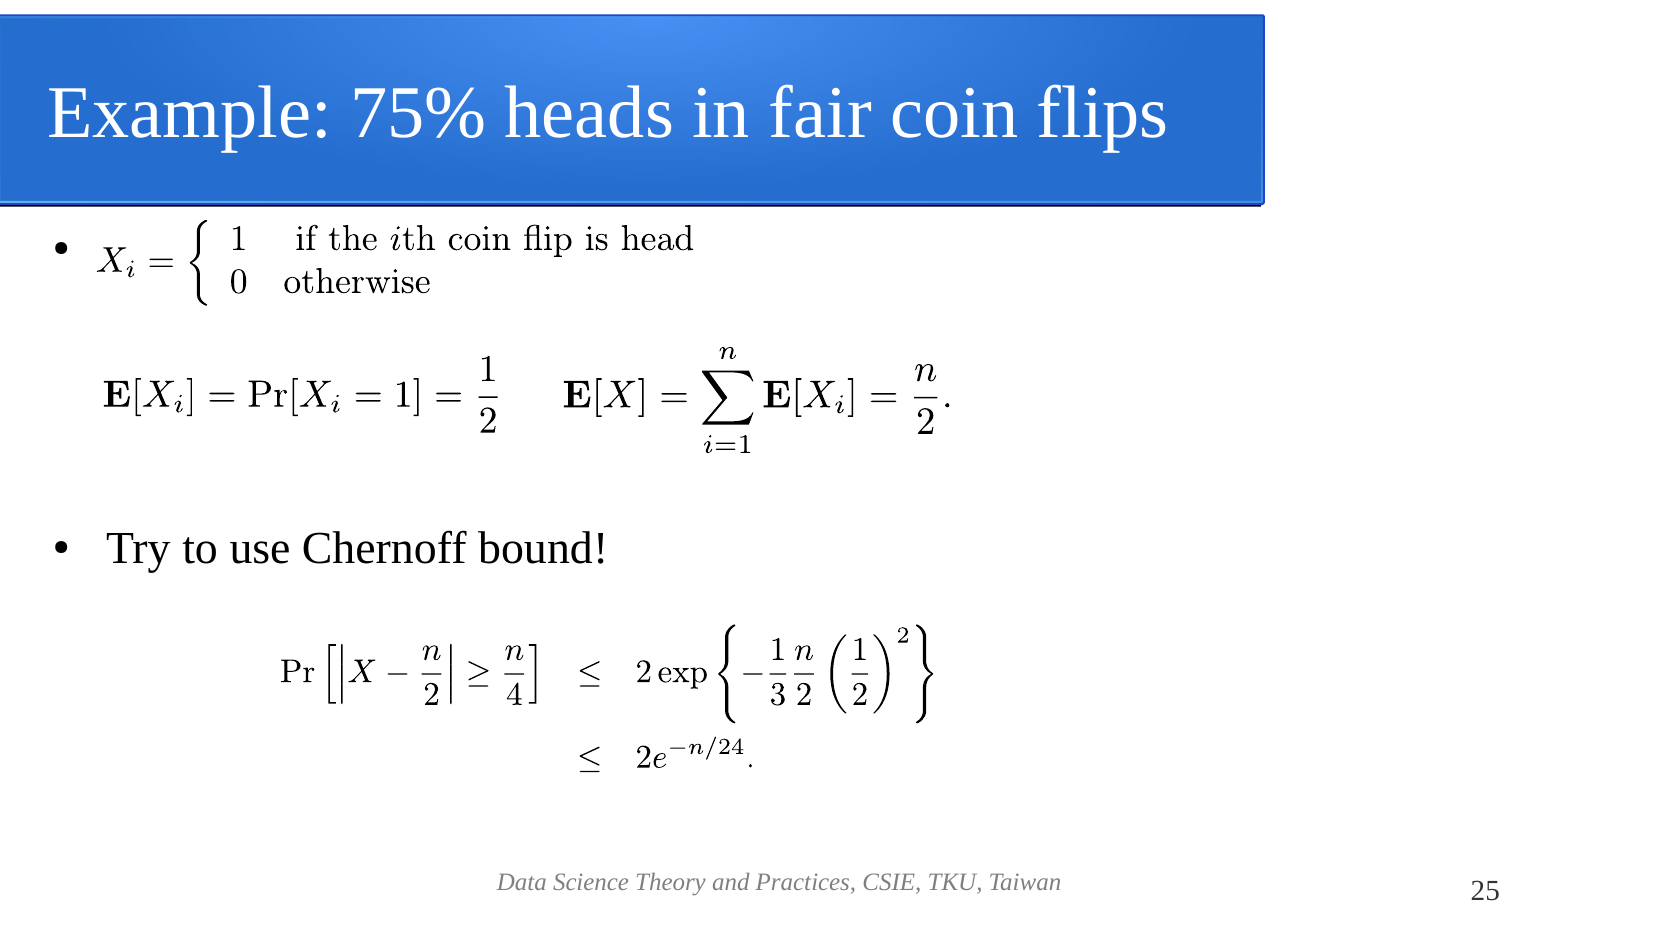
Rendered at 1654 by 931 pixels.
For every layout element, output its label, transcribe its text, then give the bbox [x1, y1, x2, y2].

picture [94, 218, 695, 308]
picture [561, 345, 951, 455]
picture [100, 354, 500, 435]
list Try to use Chernoff bound! [35, 224, 1524, 764]
picture [279, 624, 934, 773]
title Example: 75% heads in fair coin flips [47, 35, 1199, 189]
